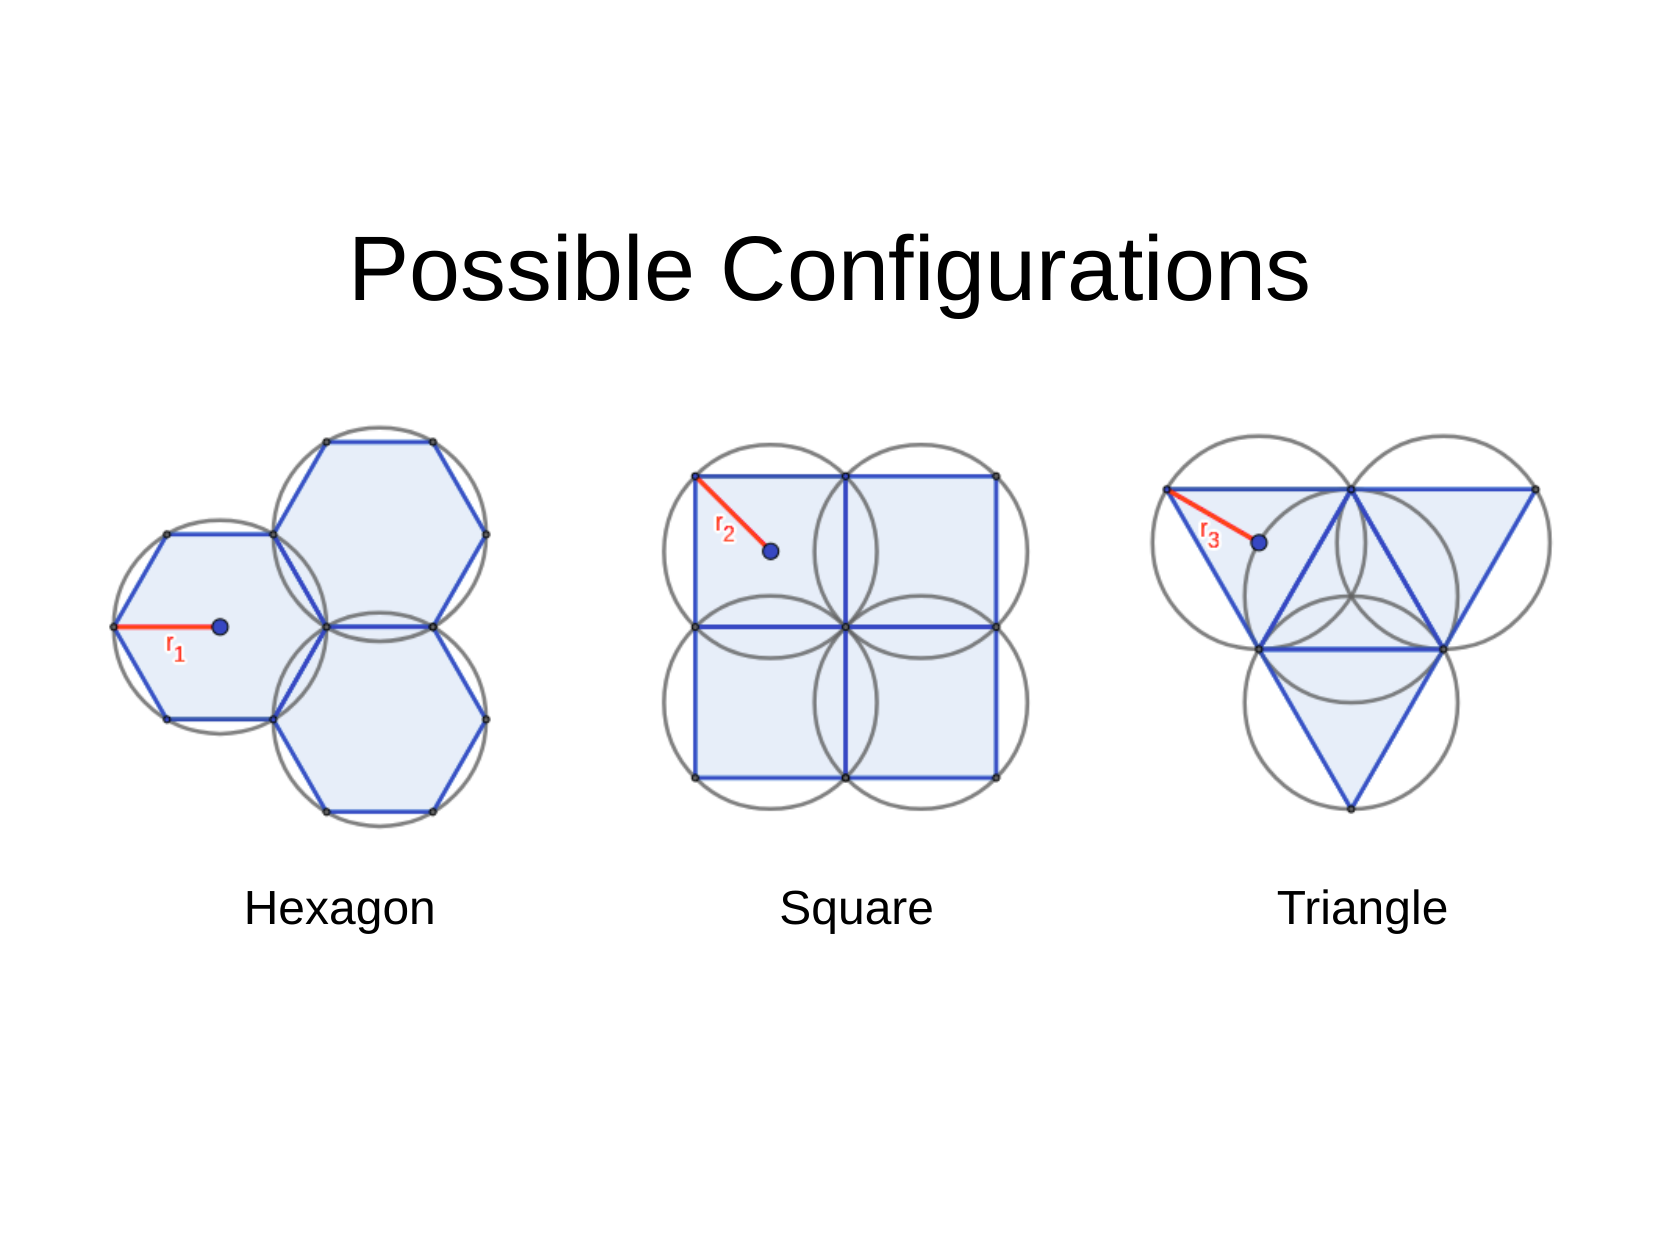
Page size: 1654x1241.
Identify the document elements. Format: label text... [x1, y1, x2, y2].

picture [105, 419, 505, 833]
picture [1125, 429, 1566, 826]
list Hexagon Square Triangle [120, 880, 1609, 991]
picture [645, 429, 1042, 819]
title Possible Configurations [86, 165, 1576, 373]
